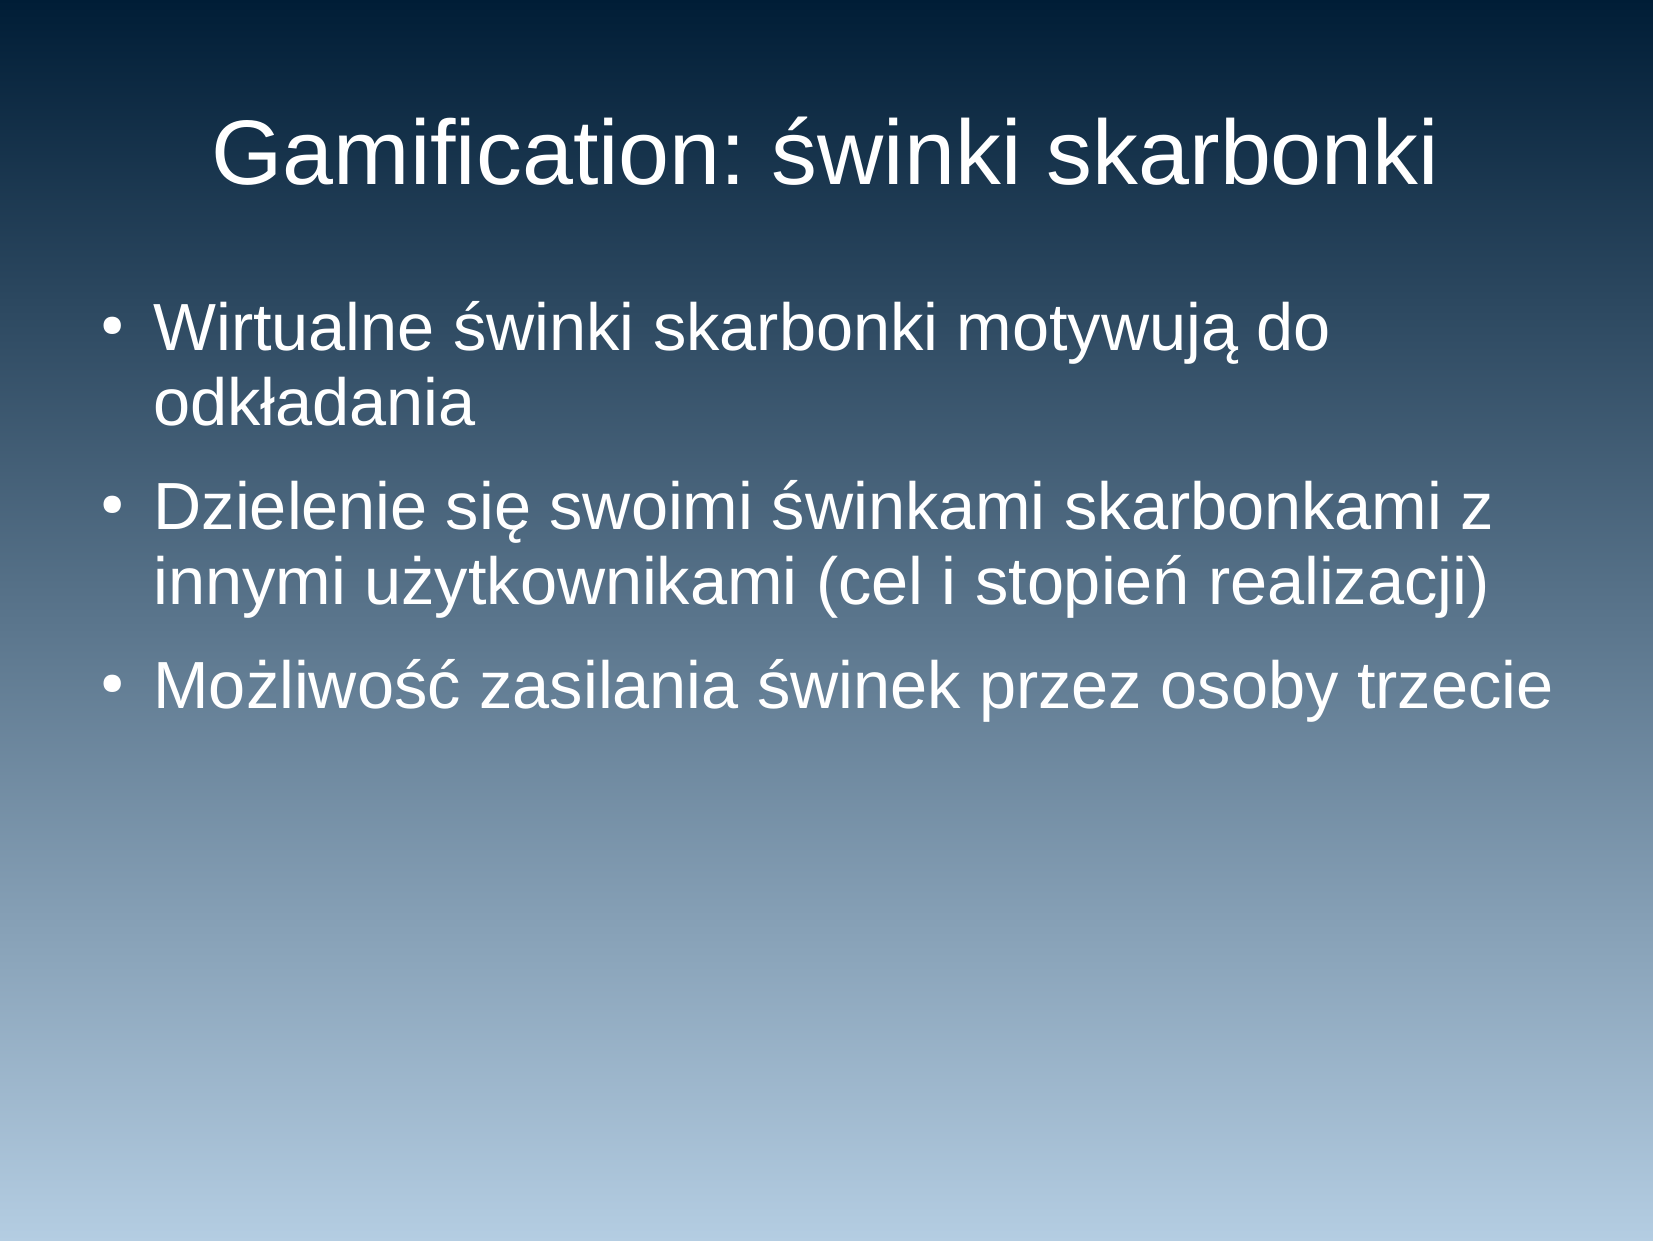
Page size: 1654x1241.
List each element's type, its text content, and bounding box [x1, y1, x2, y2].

list Wirtualne świnki skarbonki motywują do odkładania Dzielenie się swoimi świnkami skarbonkami z innymi użytkownikami (cel i stopień realizacji) Możliwość zasilania świnek przez osoby trzecie [82, 290, 1571, 1109]
title Gamification: świnki skarbonki [82, 49, 1571, 257]
